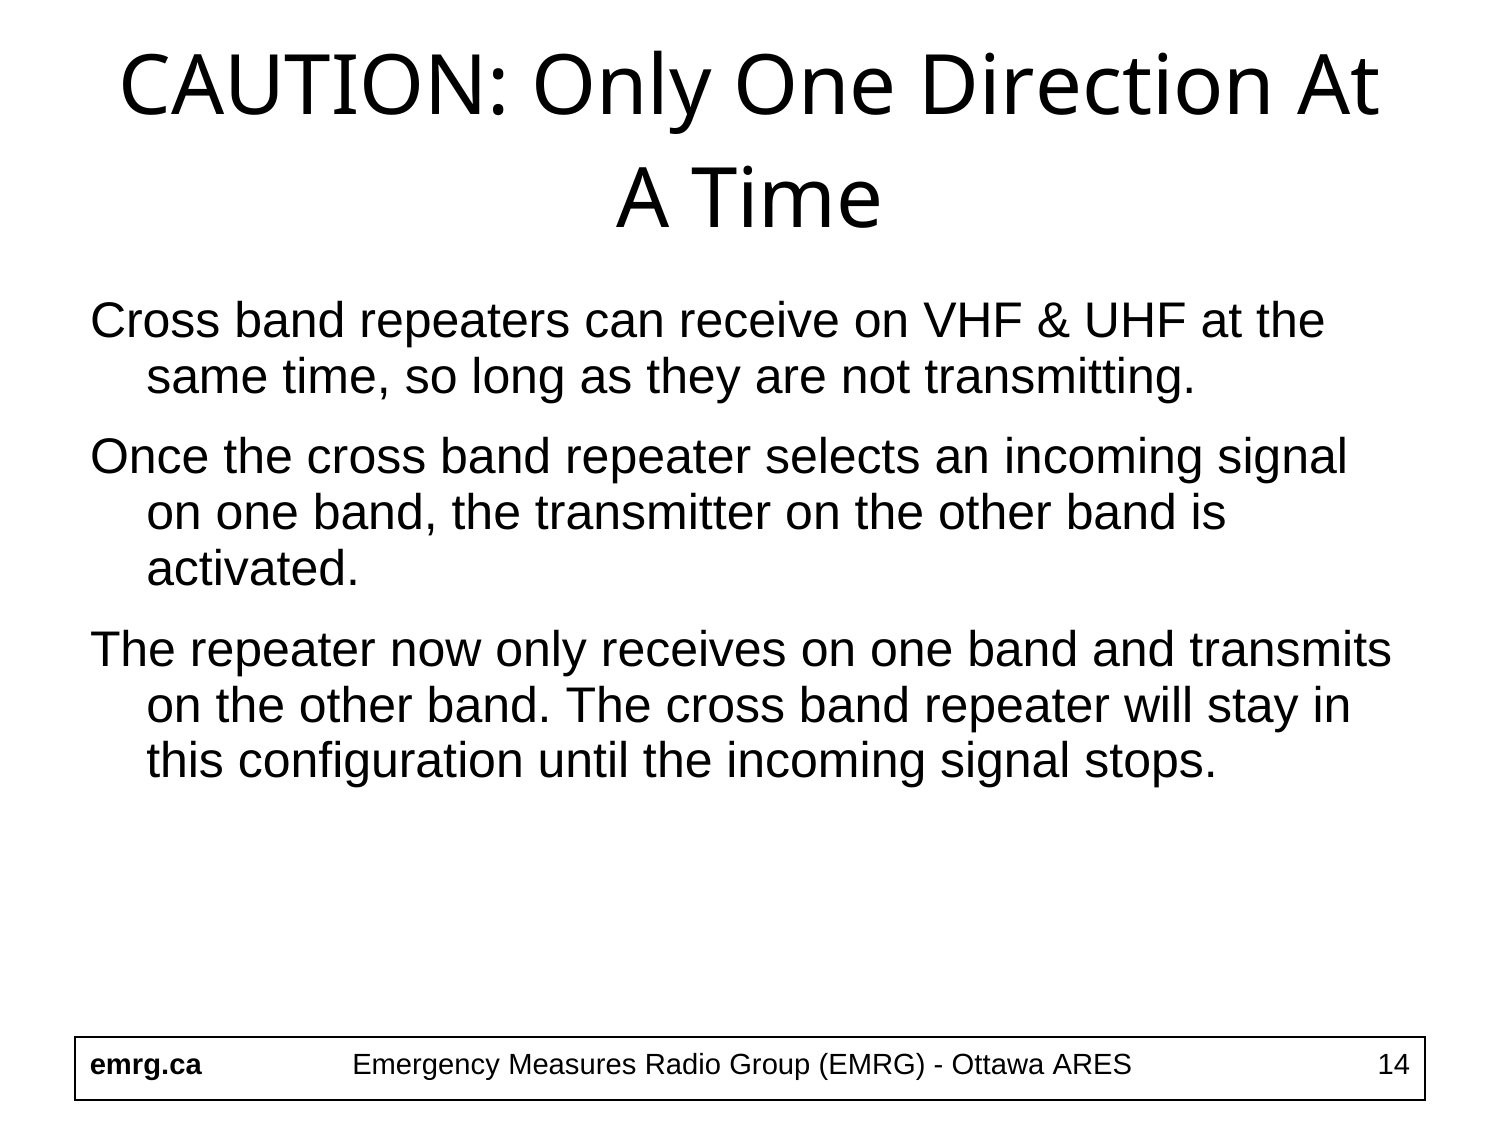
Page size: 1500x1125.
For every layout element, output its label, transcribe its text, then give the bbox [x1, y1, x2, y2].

text_box <number> [1246, 1037, 1426, 1103]
title CAUTION: Only One Direction At A Time [75, 31, 1426, 247]
list Cross band repeaters can receive on VHF & UHF at the same time, so long as they are not transmitting. Once the cross band repeater selects an incoming signal on one band, the transmitter on the other band is activated. The repeater now only receives on one band and transmits on the other band. The cross band repeater will stay in this configuration until the incoming signal stops. [75, 284, 1426, 986]
text_box Emergency Measures Radio Group (EMRG) - Ottawa ARES [247, 1037, 1238, 1103]
